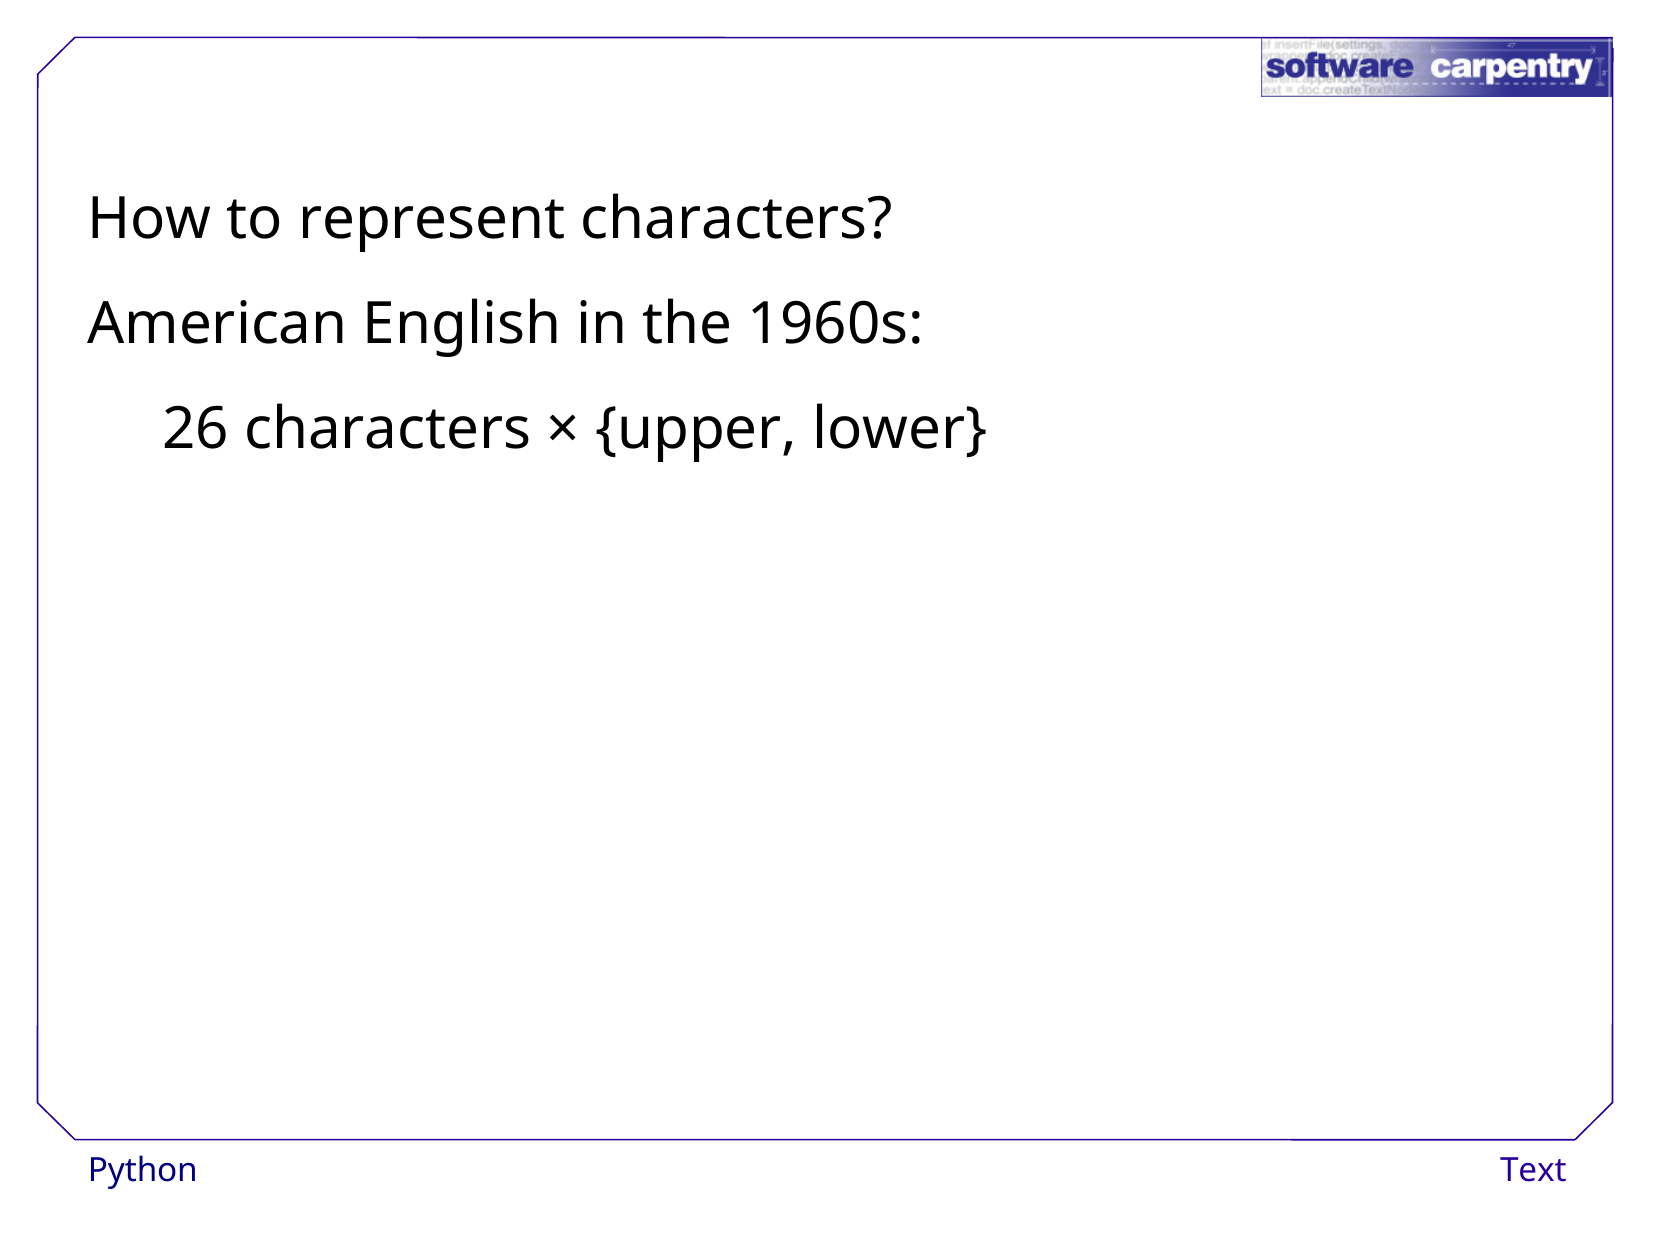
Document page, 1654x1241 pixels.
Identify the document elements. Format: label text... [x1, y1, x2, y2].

picture [1261, 39, 1613, 97]
text_box How to represent characters? American English in the 1960s: 26 characters × {upper, lower} [72, 138, 1153, 469]
